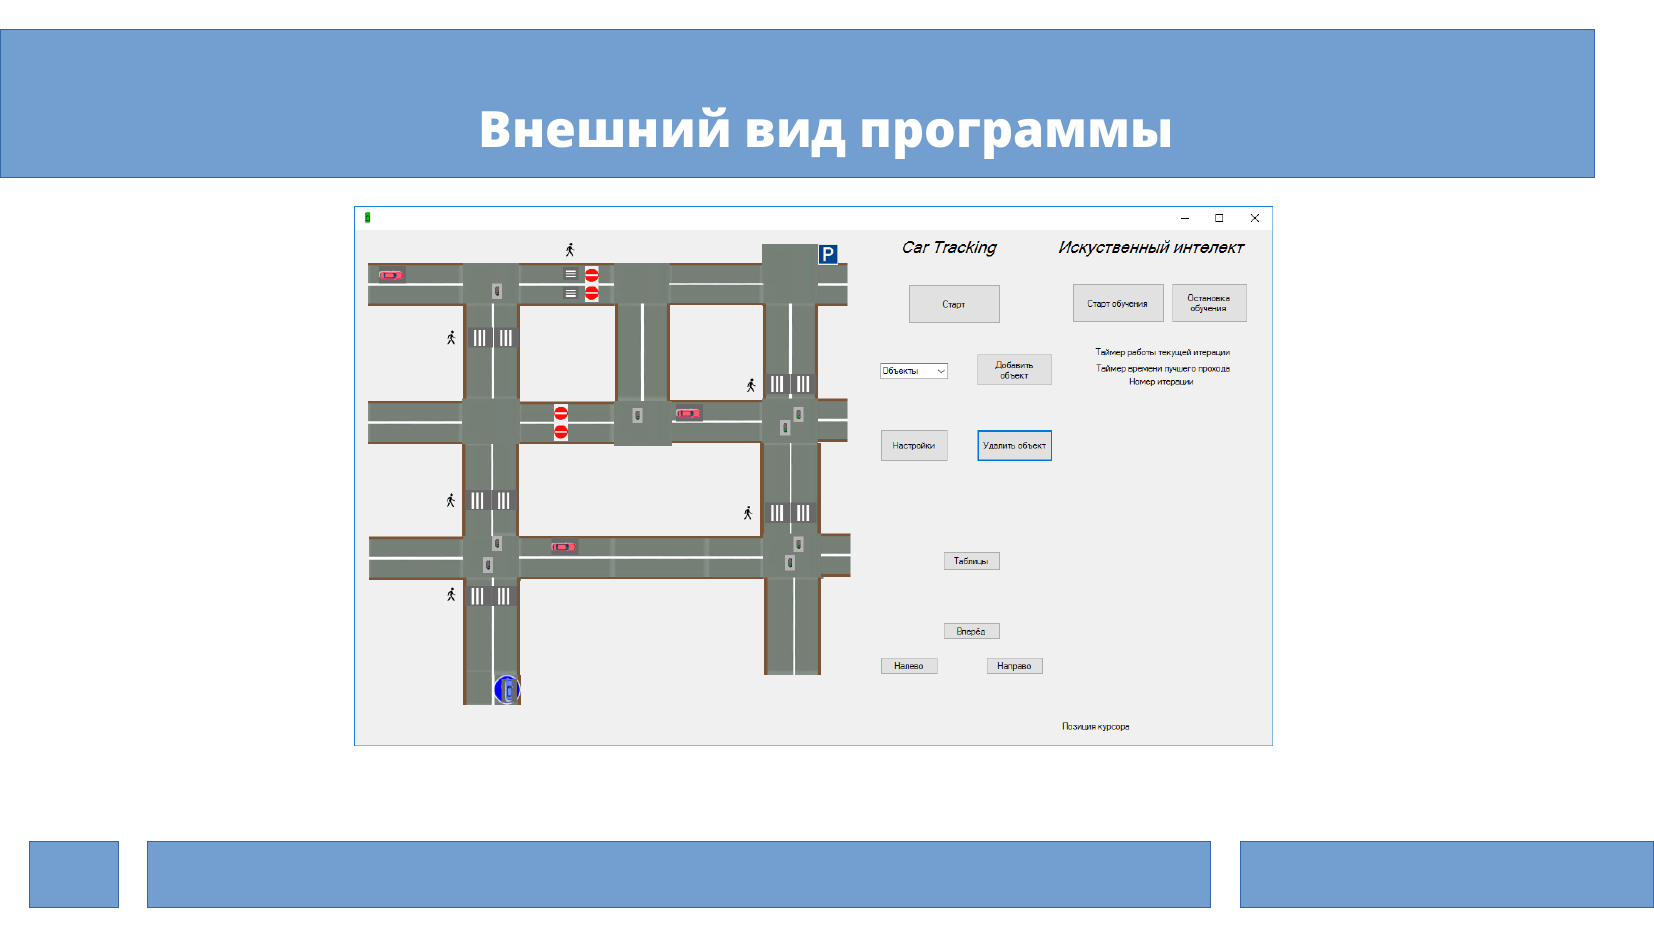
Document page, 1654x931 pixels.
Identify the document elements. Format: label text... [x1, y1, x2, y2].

title Внешний вид программы [59, 44, 1595, 163]
picture [354, 206, 1273, 746]
